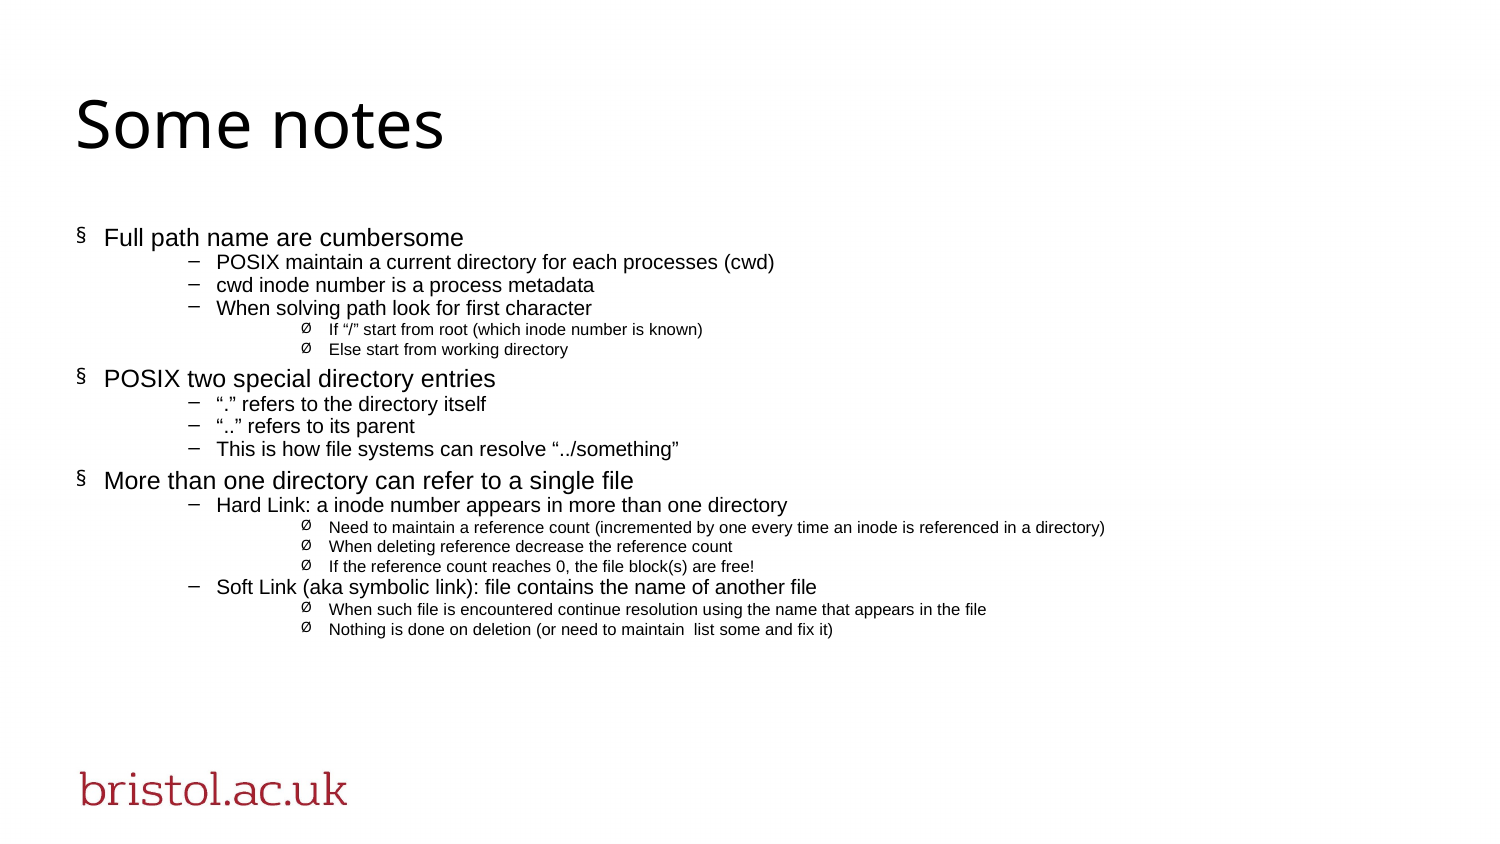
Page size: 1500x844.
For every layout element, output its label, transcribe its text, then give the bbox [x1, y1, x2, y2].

title Some notes [60, 44, 1440, 209]
list Full path name are cumbersome POSIX maintain a current directory for each processes (cwd) cwd inode number is a process metadata When solving path look for first character If “/” start from root (which inode number is known) Else start from working directory POSIX two special directory entries “.” refers to the directory itself “..” refers to its parent This is how file systems can resolve “../something” More than one directory can refer to a single file Hard Link: a inode number appears in more than one directory Need to maintain a reference count (incremented by one every time an inode is referenced in a directory) When deleting reference decrease the reference count If the reference count reaches 0, the file block(s) are free! Soft Link (aka symbolic link): file contains the name of another file When such file is encountered continue resolution using the name that appears in the file Nothing is done on deletion (or need to maintain list some and fix it) [60, 224, 1440, 699]
